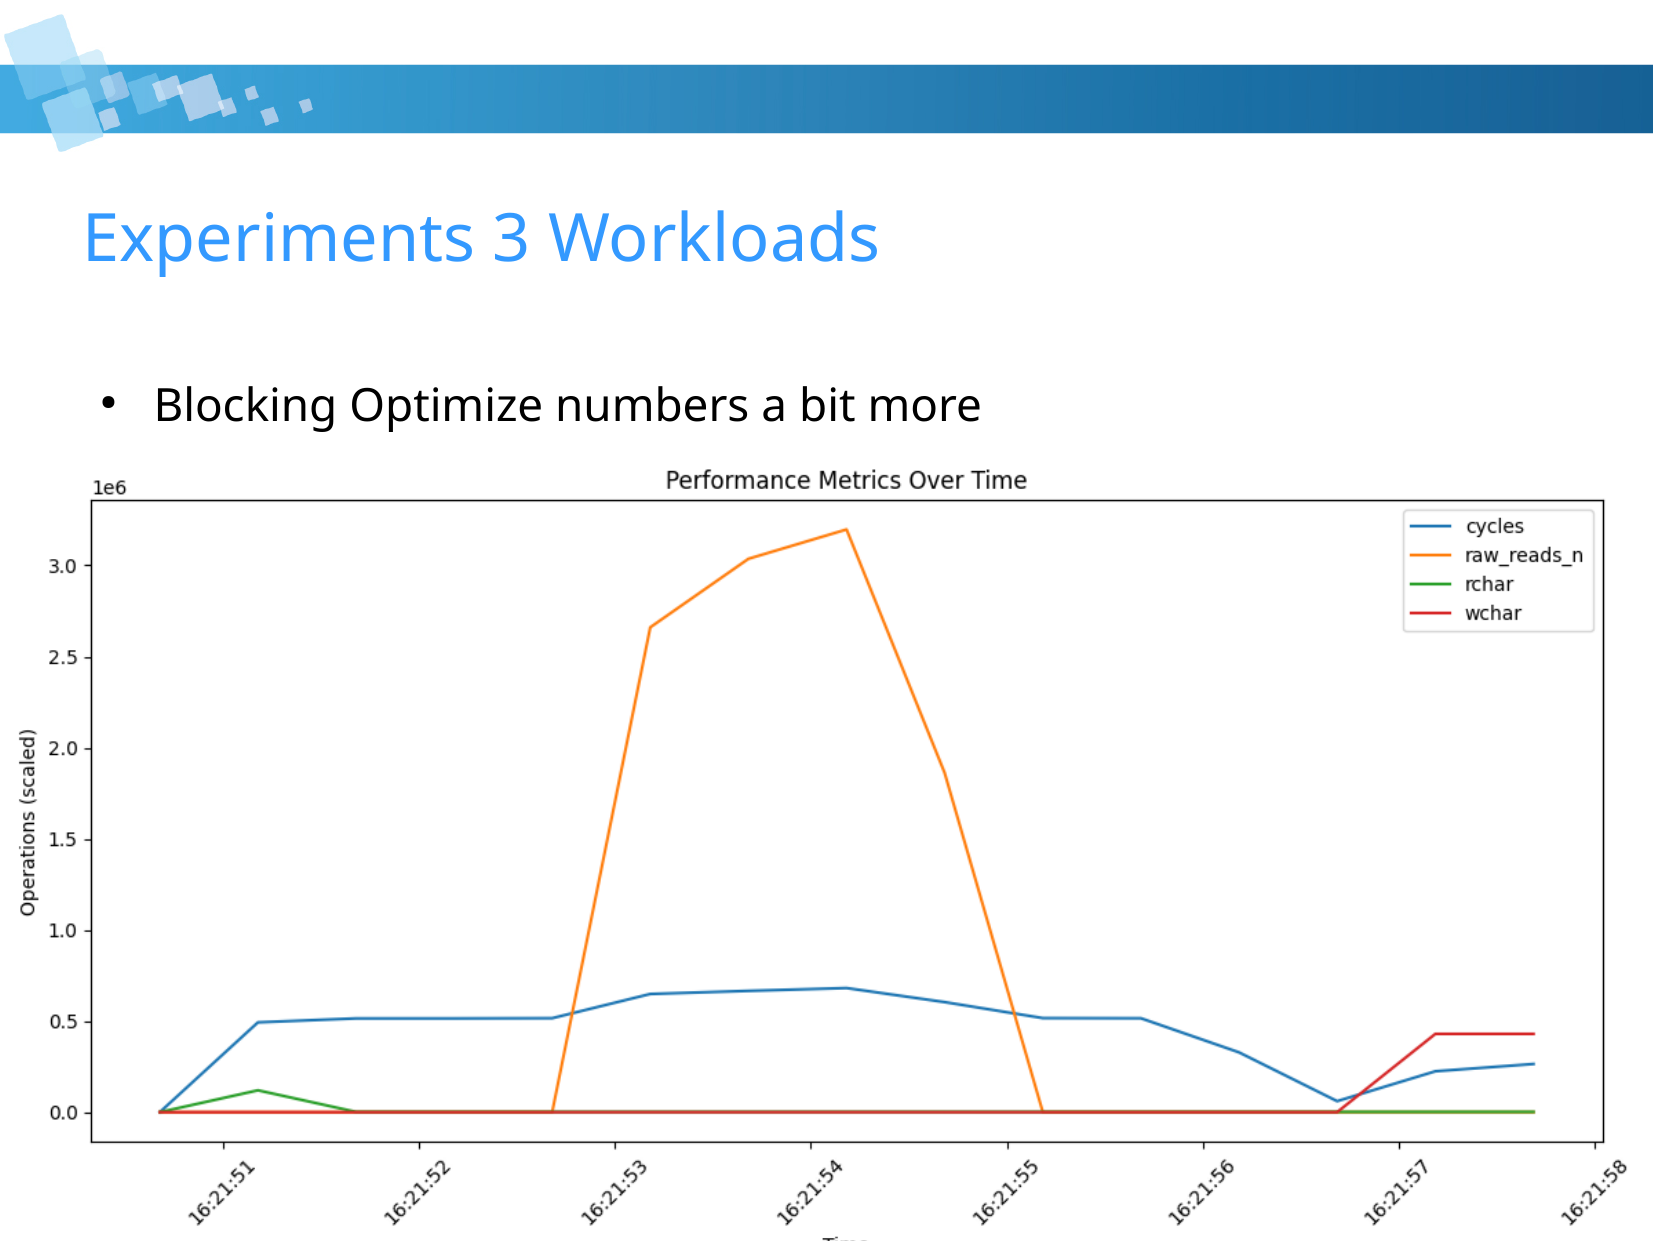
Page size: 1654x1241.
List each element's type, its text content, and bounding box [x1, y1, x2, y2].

list Blocking Optimize numbers a bit more [82, 372, 1571, 449]
picture [0, 0, 1654, 1241]
title Experiments 3 Workloads [82, 132, 1571, 340]
